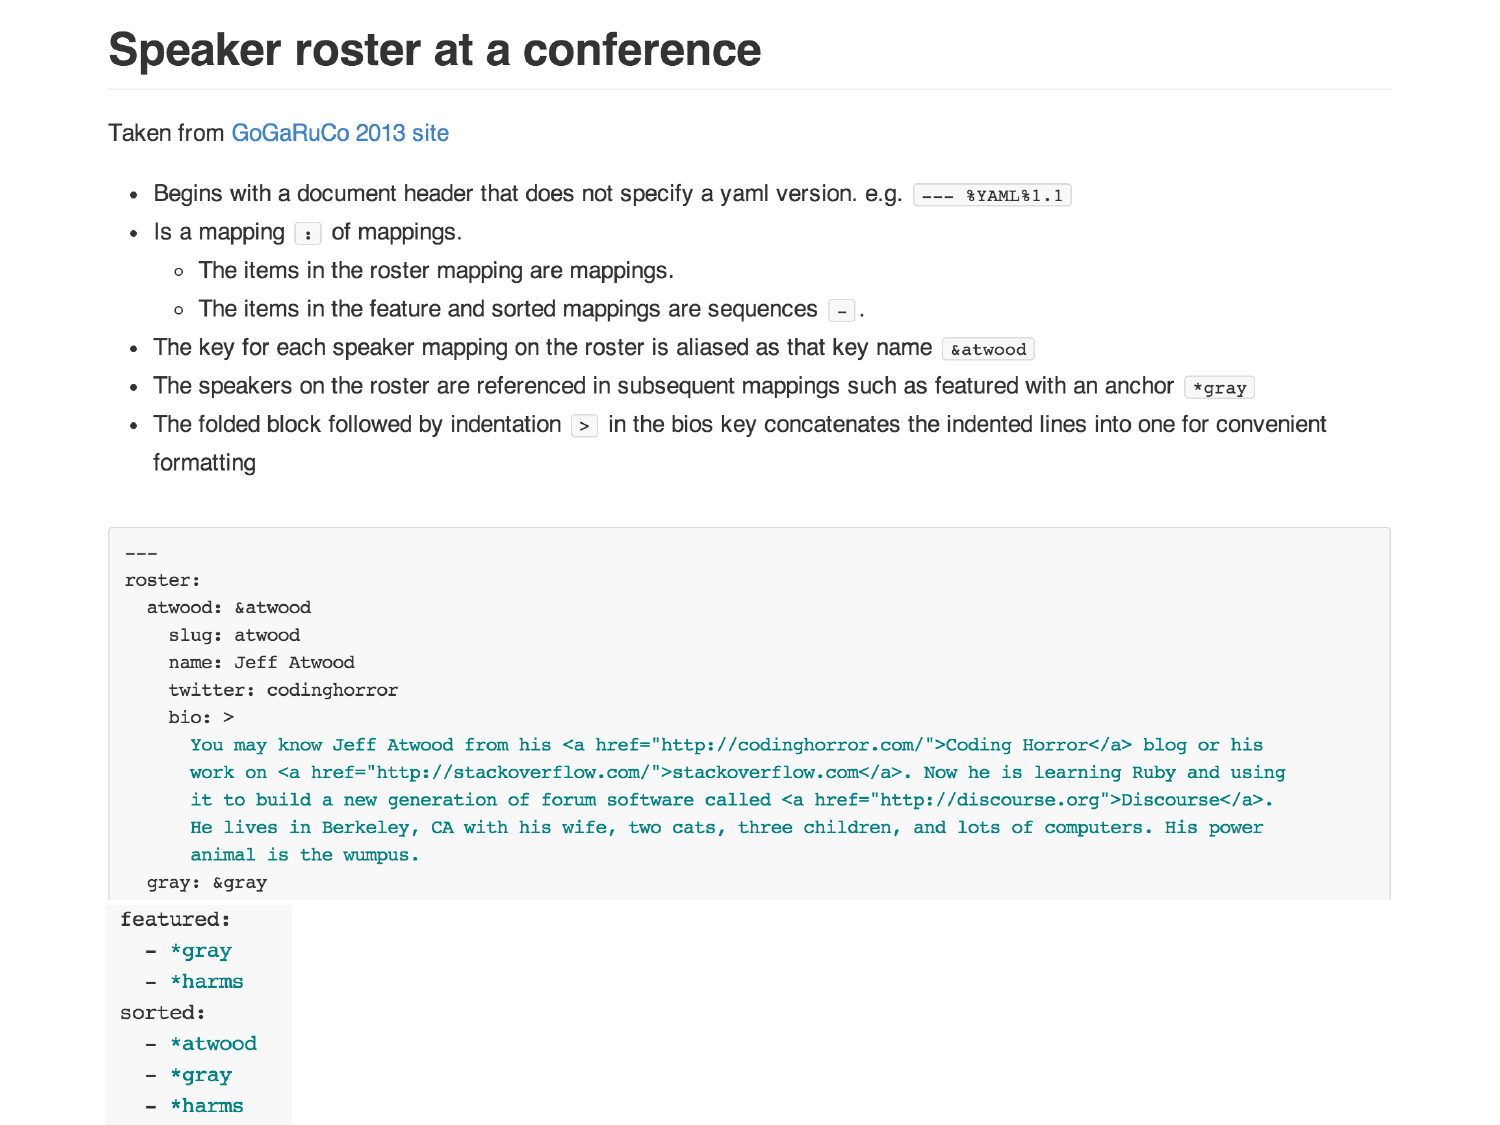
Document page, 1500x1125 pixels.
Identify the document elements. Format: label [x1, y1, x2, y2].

picture [105, 905, 292, 1125]
picture [90, 14, 1426, 901]
